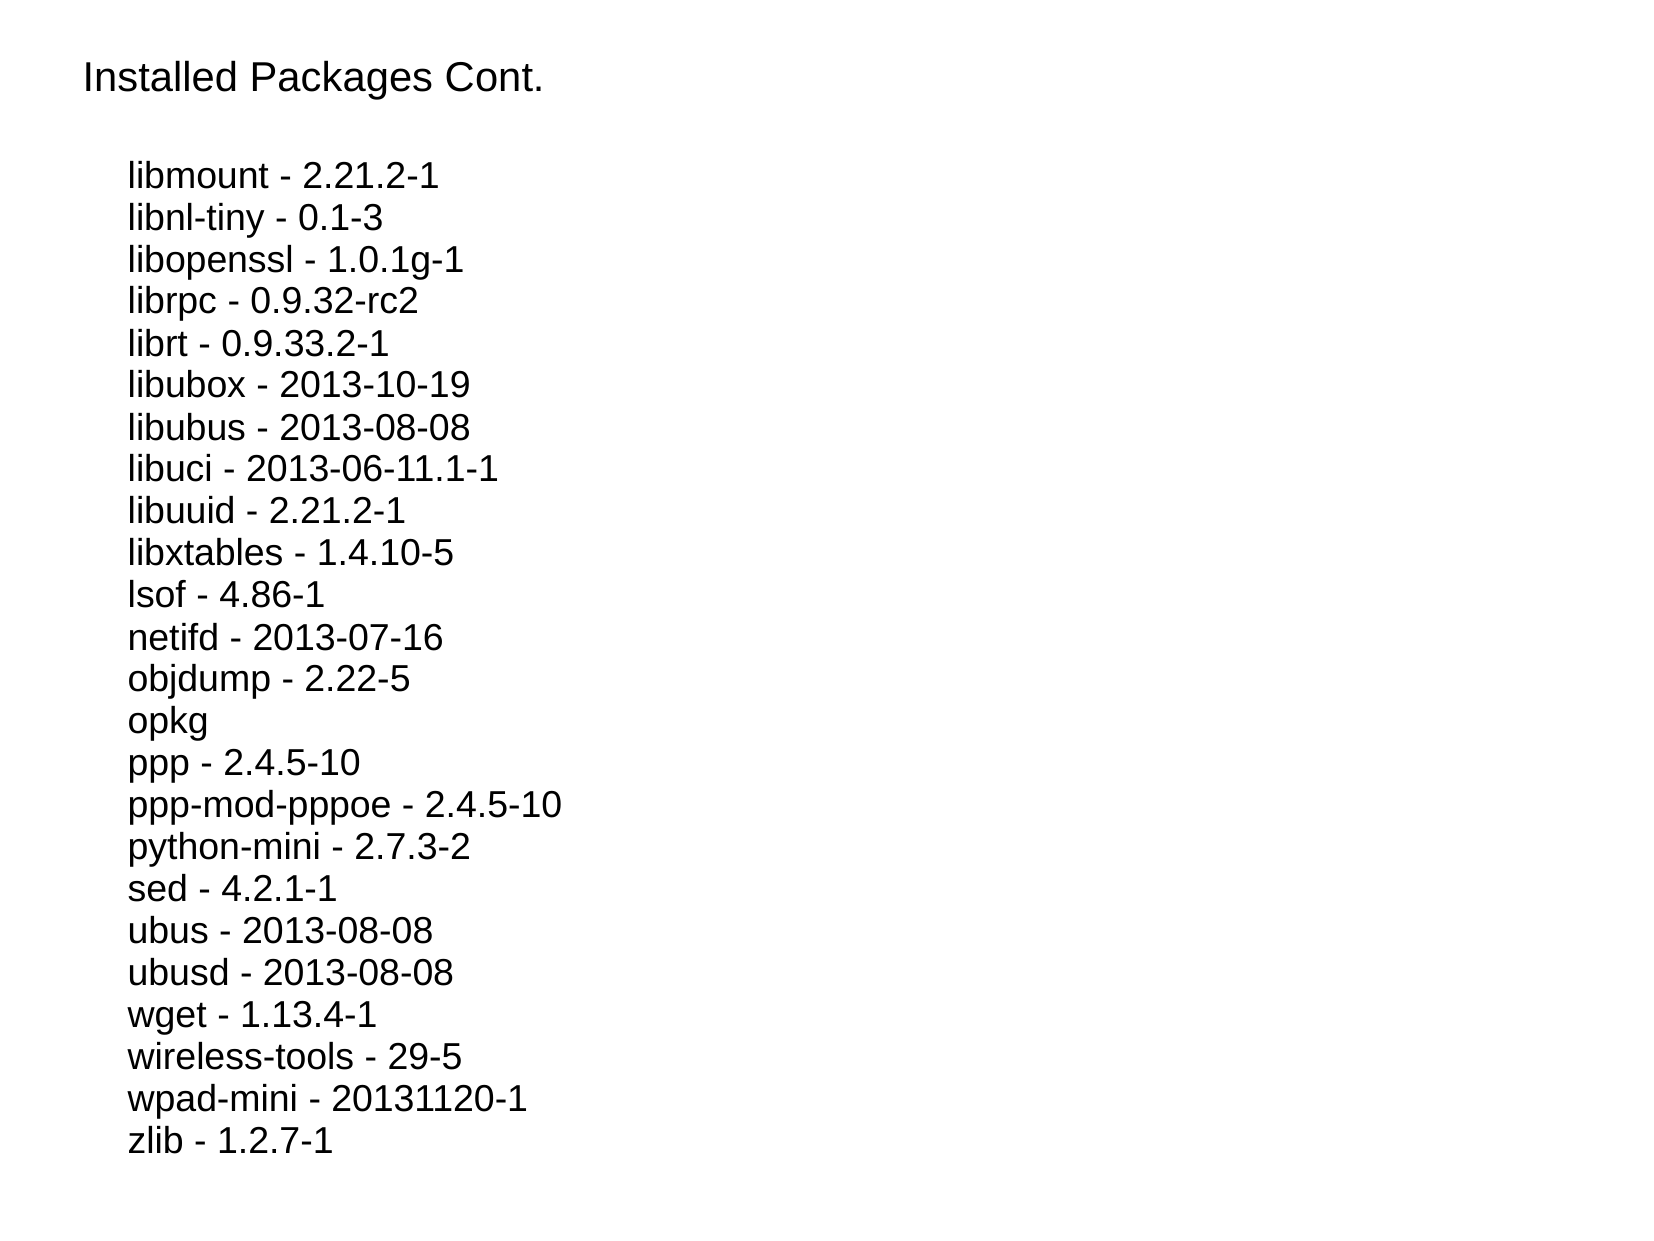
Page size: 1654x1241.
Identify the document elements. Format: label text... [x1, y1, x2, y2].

title Installed Packages Cont. [82, 49, 1571, 106]
text_box libmount - 2.21.2-1 libnl-tiny - 0.1-3 libopenssl - 1.0.1g-1 librpc - 0.9.32-rc2 librt - 0.9.33.2-1 libubox - 2013-10-19 libubus - 2013-08-08 libuci - 2013-06-11.1-1 libuuid - 2.21.2-1 libxtables - 1.4.10-5 lsof - 4.86-1 netifd - 2013-07-16 objdump - 2.22-5 opkg ppp - 2.4.5-10 ppp-mod-pppoe - 2.4.5-10 python-mini - 2.7.3-2 sed - 4.2.1-1 ubus - 2013-08-08 ubusd - 2013-08-08 wget - 1.13.4-1 wireless-tools - 29-5 wpad-mini - 20131120-1 zlib - 1.2.7-1 [112, 146, 1312, 1170]
